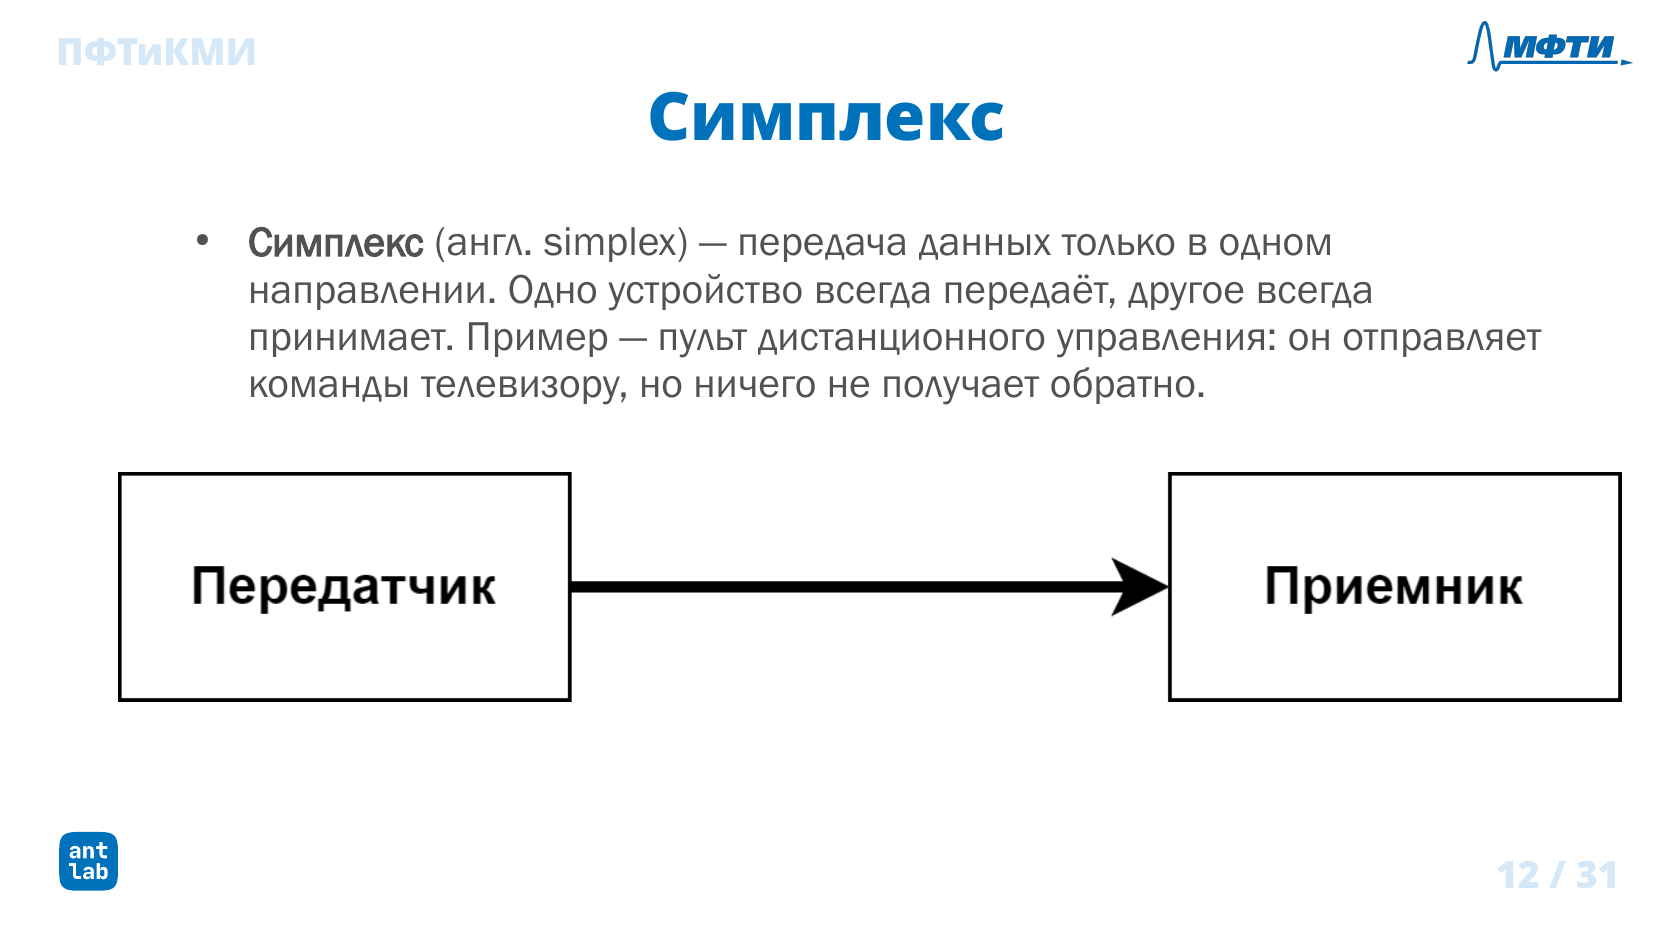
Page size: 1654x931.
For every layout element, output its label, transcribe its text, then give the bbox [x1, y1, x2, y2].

picture [1446, 0, 1654, 93]
list Симплекс (англ. simplex) — передача данных только в одном направлении. Одно устройство всегда передаёт, другое всегда принимает. Пример — пульт дистанционного управления: он отправляет команды телевизору, но ничего не получает обратно. [177, 217, 1571, 472]
picture [118, 472, 1622, 702]
title Симплекс [82, 20, 1571, 209]
